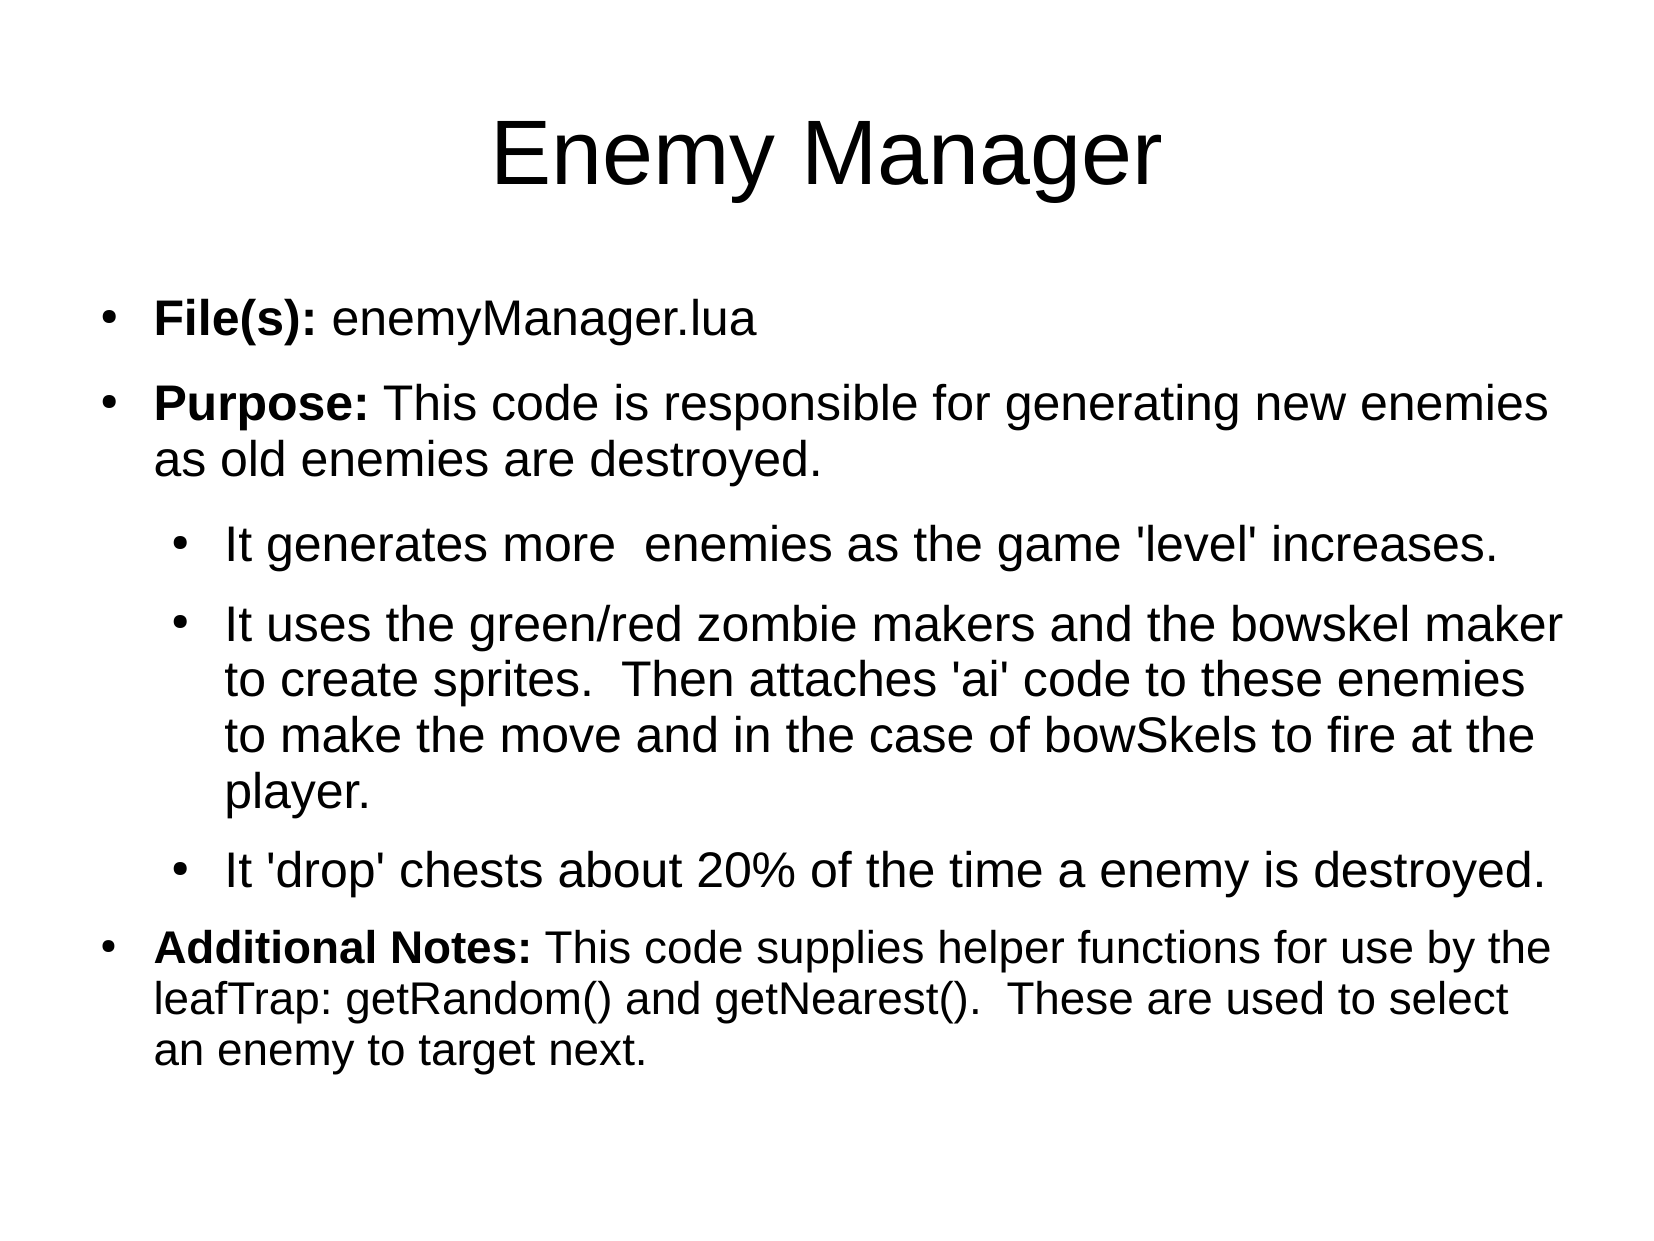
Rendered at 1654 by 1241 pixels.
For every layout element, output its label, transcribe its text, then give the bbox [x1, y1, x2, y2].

title Enemy Manager [82, 49, 1571, 257]
list File(s): enemyManager.lua Purpose: This code is responsible for generating new enemies as old enemies are destroyed. It generates more enemies as the game 'level' increases. It uses the green/red zombie makers and the bowskel maker to create sprites. Then attaches 'ai' code to these enemies to make the move and in the case of bowSkels to fire at the player. It 'drop' chests about 20% of the time a enemy is destroyed. Additional Notes: This code supplies helper functions for use by the leafTrap: getRandom() and getNearest(). These are used to select an enemy to target next. [82, 290, 1571, 1109]
